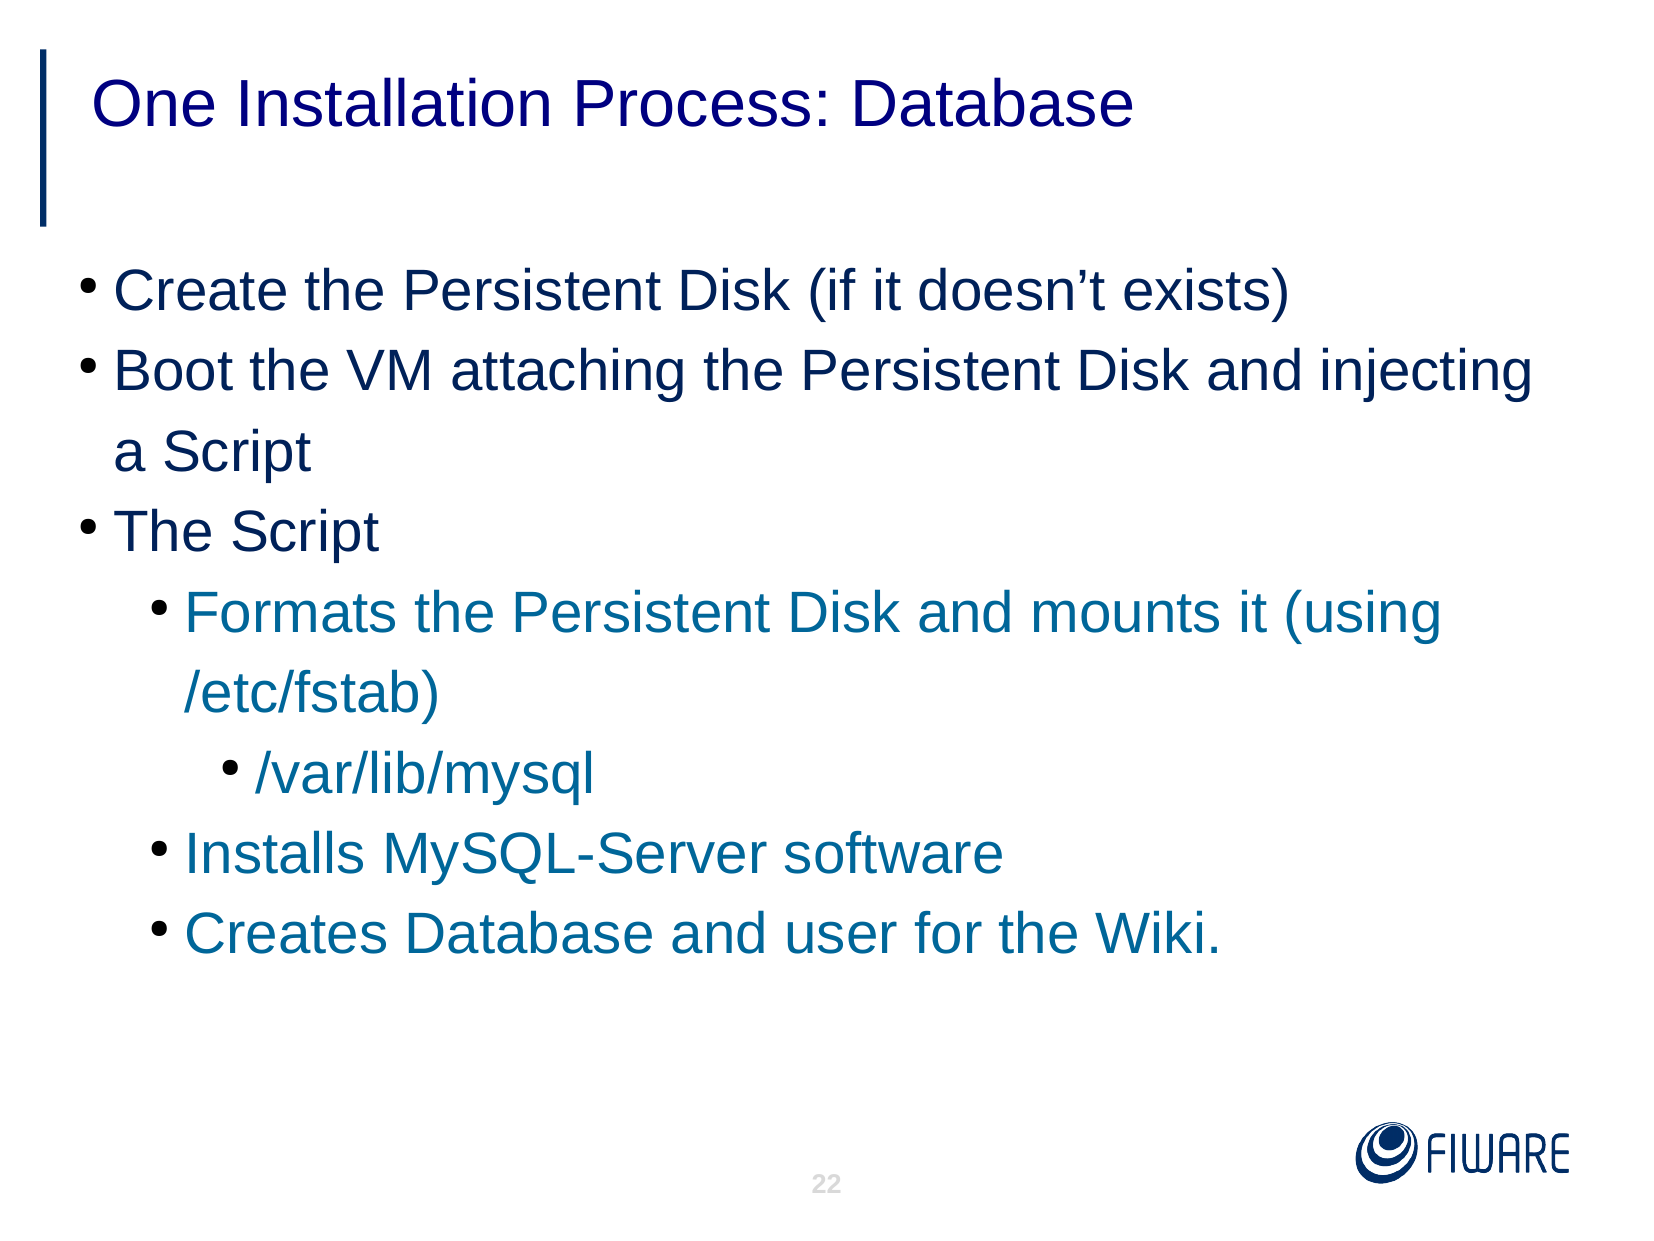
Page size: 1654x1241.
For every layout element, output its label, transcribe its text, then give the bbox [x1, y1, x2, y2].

title One Installation Process: Database [76, 51, 1408, 196]
picture [1351, 1116, 1575, 1188]
text_box Create the Persistent Disk (if it doesn’t exists) Boot the VM attaching the Persistent Disk and injecting a Script The Script Formats the Persistent Disk and mounts it (using /etc/fstab) /var/lib/mysql Installs MySQL-Server software Creates Database and user for the Wiki. [63, 234, 1573, 973]
slide_number <number> [733, 1149, 921, 1216]
